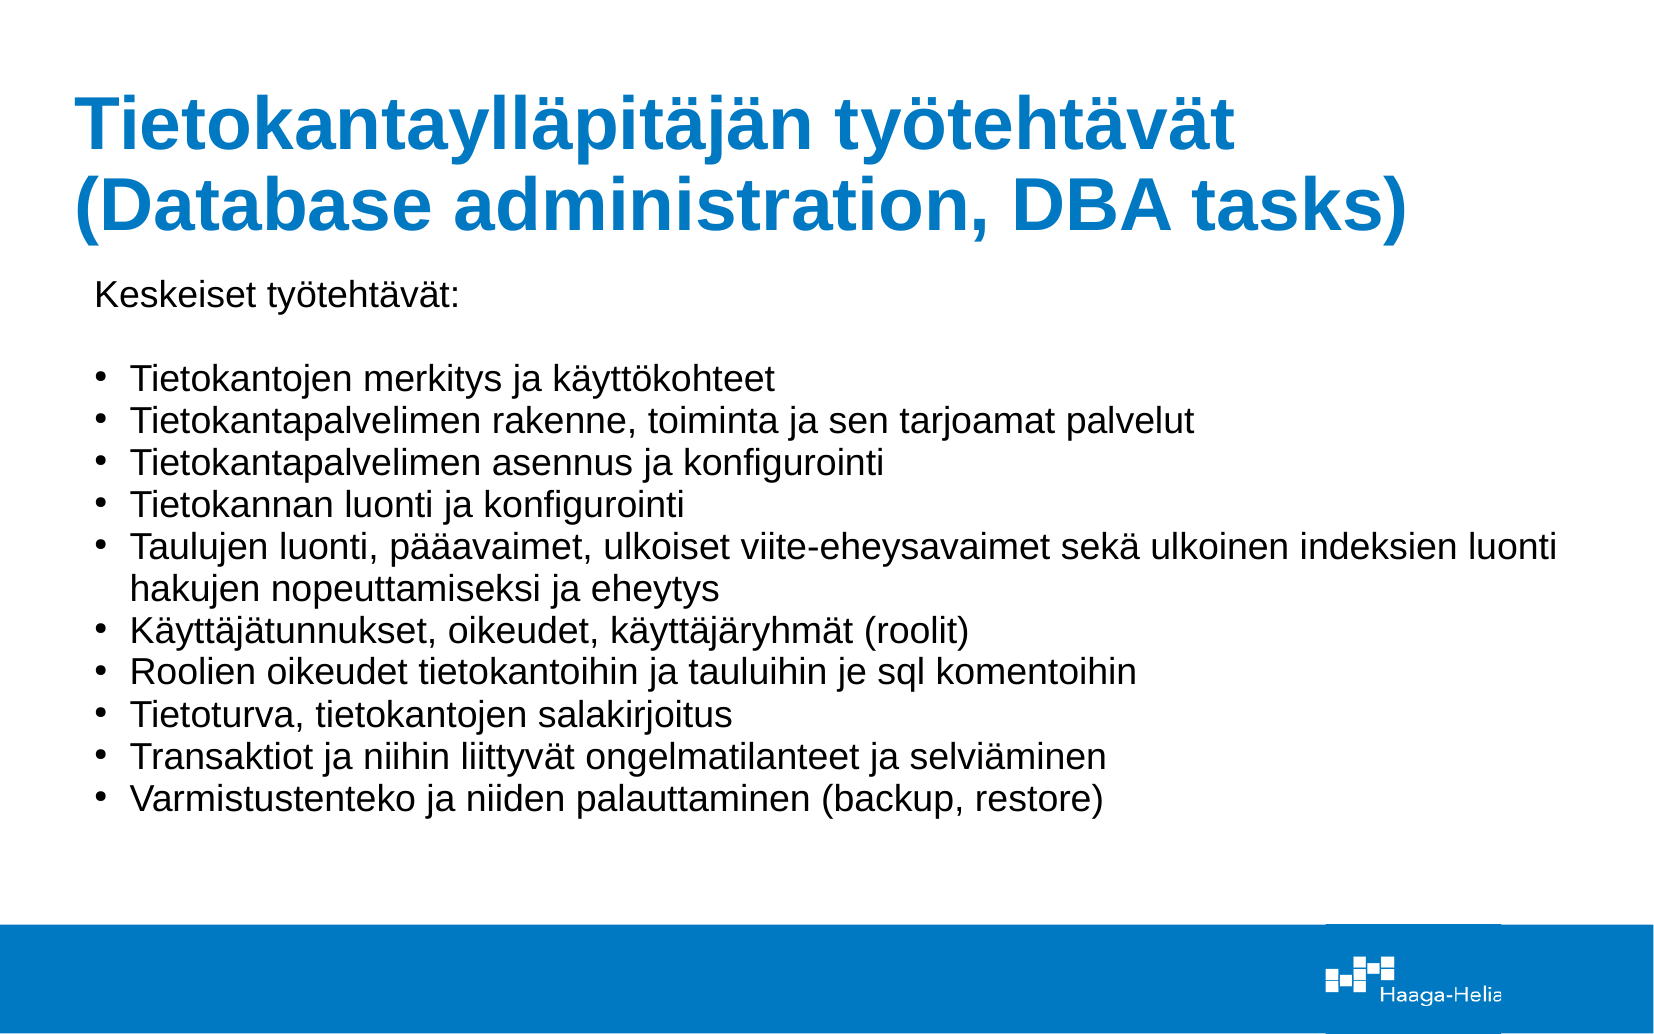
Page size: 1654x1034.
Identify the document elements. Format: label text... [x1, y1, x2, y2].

picture [1325, 924, 1502, 1034]
title Tietokantaylläpitäjän työtehtävät (Database administration, DBA tasks) [74, 82, 1584, 268]
text_box Keskeiset työtehtävät: Tietokantojen merkitys ja käyttökohteet Tietokantapalvelimen rakenne, toiminta ja sen tarjoamat palvelut Tietokantapalvelimen asennus ja konfigurointi Tietokannan luonti ja konfigurointi Taulujen luonti, pääavaimet, ulkoiset viite-eheysavaimet sekä ulkoinen indeksien luonti hakujen nopeuttamiseksi ja eheytys Käyttäjätunnukset, oikeudet, käyttäjäryhmät (roolit) Roolien oikeudet tietokantoihin ja tauluihin je sql komentoihin Tietoturva, tietokantojen salakirjoitus Transaktiot ja niihin liittyvät ongelmatilanteet ja selviäminen Varmistustenteko ja niiden palauttaminen (backup, restore) [79, 265, 1595, 898]
